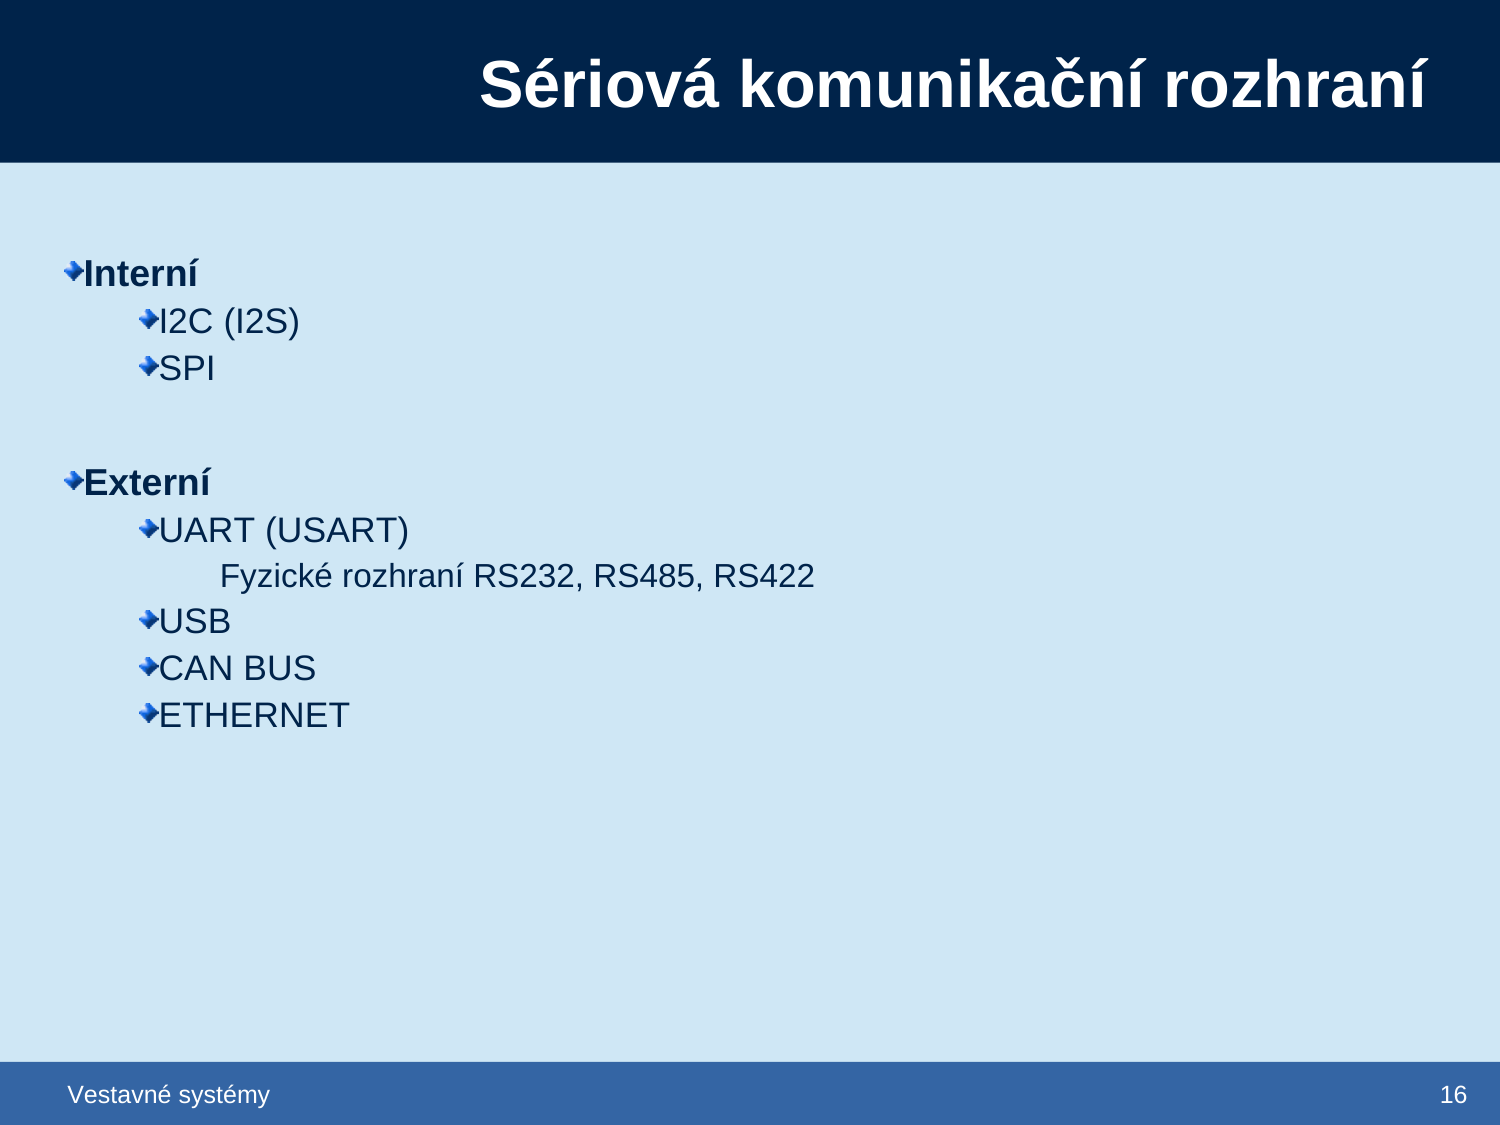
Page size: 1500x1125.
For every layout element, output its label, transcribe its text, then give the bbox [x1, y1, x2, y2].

list Interní I2C (I2S) SPI Externí UART (USART) Fyzické rozhraní RS232, RS485, RS422 USB CAN BUS ETHERNET [50, 187, 1450, 841]
title Sériová komunikační rozhraní [47, 0, 1443, 164]
